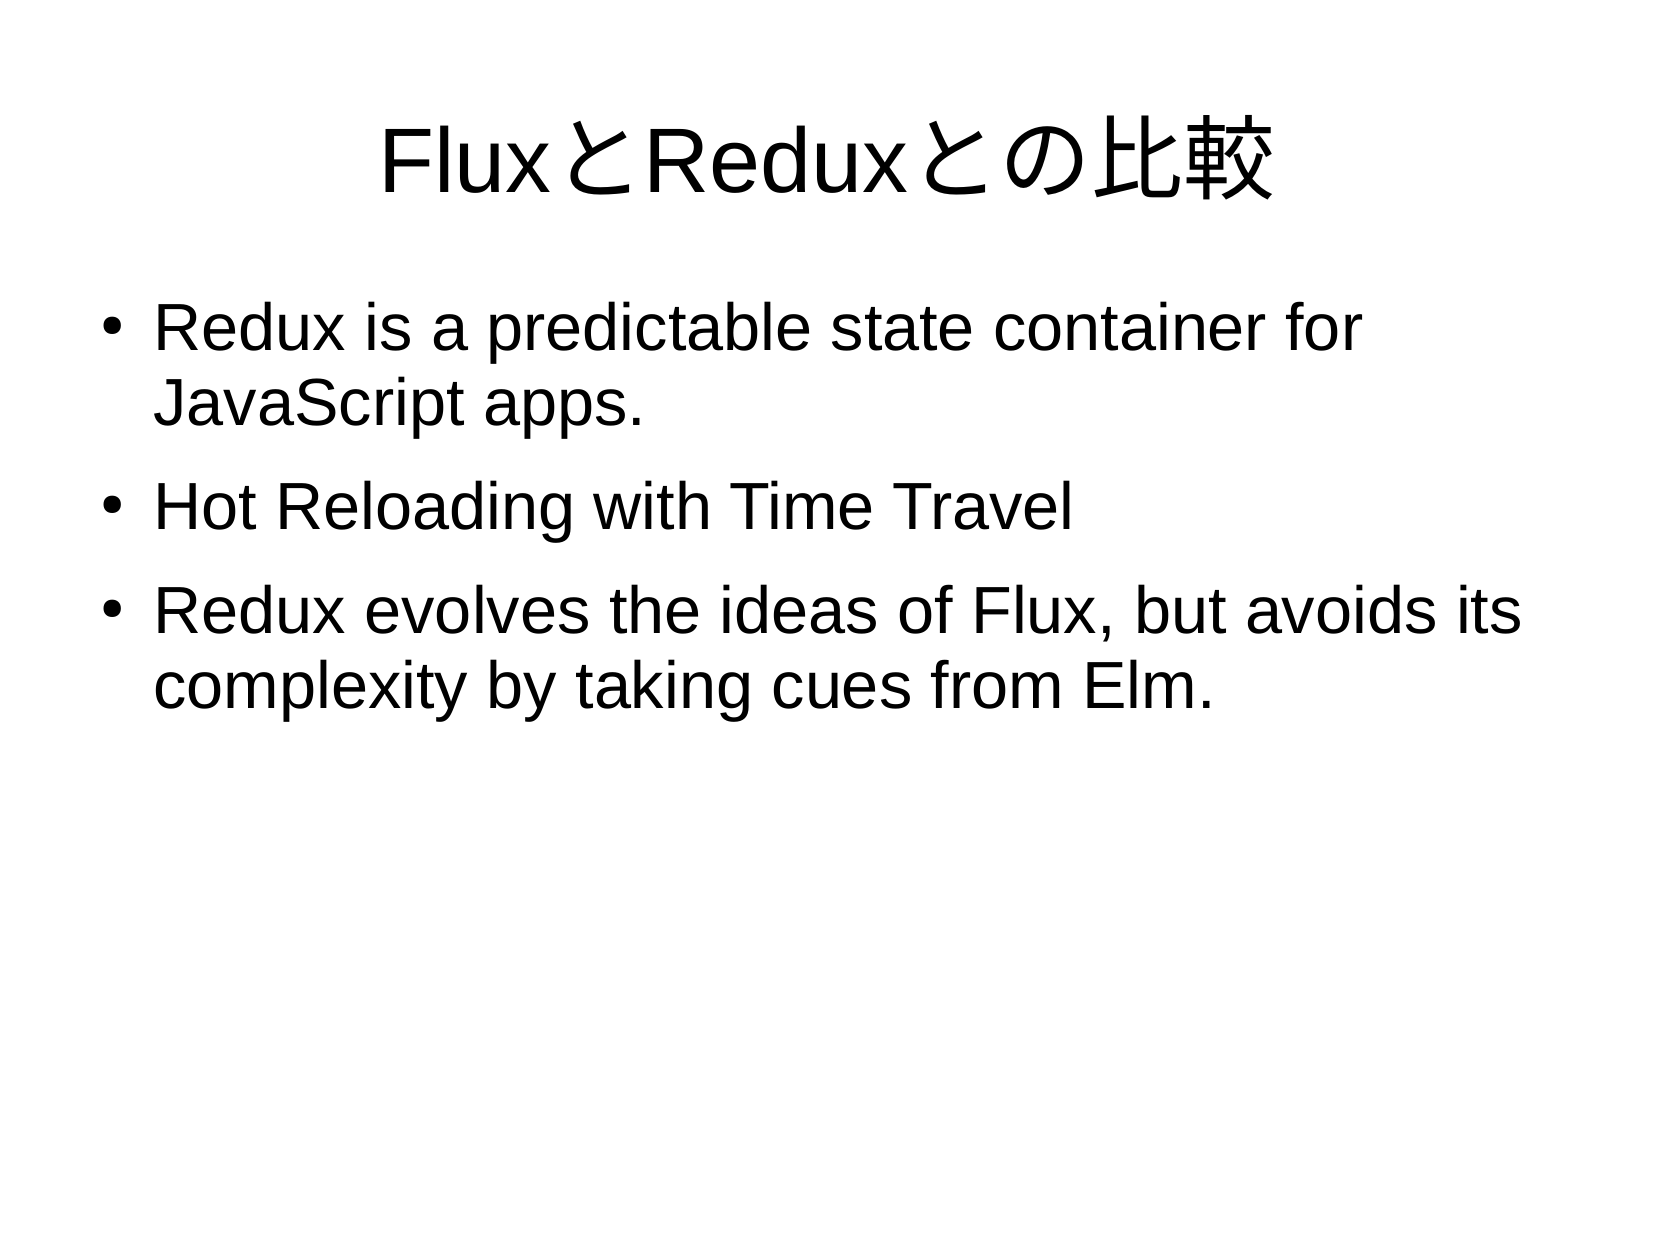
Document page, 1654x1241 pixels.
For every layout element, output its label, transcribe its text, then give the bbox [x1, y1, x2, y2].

list Redux is a predictable state container for JavaScript apps. Hot Reloading with Time Travel Redux evolves the ideas of Flux, but avoids its complexity by taking cues from Elm. [82, 290, 1571, 1010]
title FluxとReduxとの比較 [82, 49, 1571, 257]
